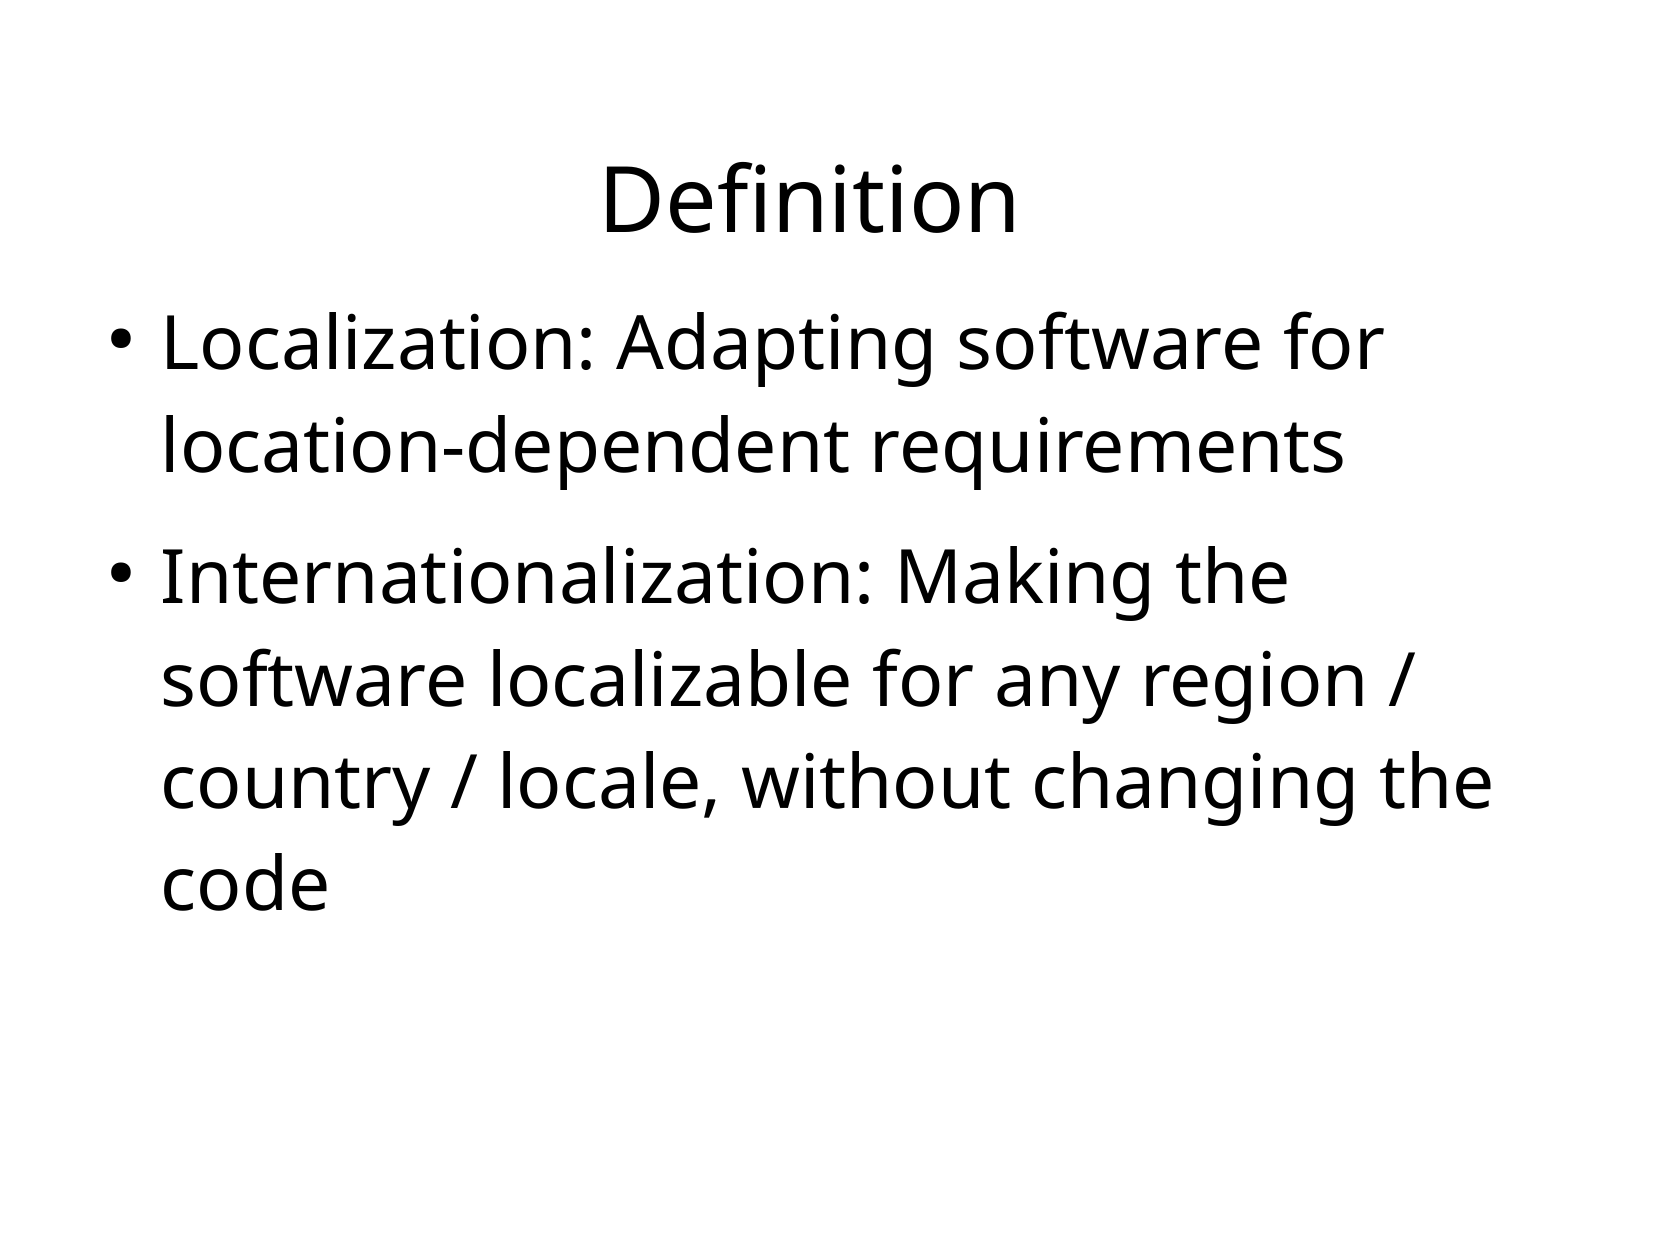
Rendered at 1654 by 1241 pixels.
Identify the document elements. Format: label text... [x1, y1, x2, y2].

text_box Definition Localization: Adapting software for location-dependent requirements Internationalization: Making the software localizable for any region / country / locale, without changing the code [90, 135, 1531, 1096]
